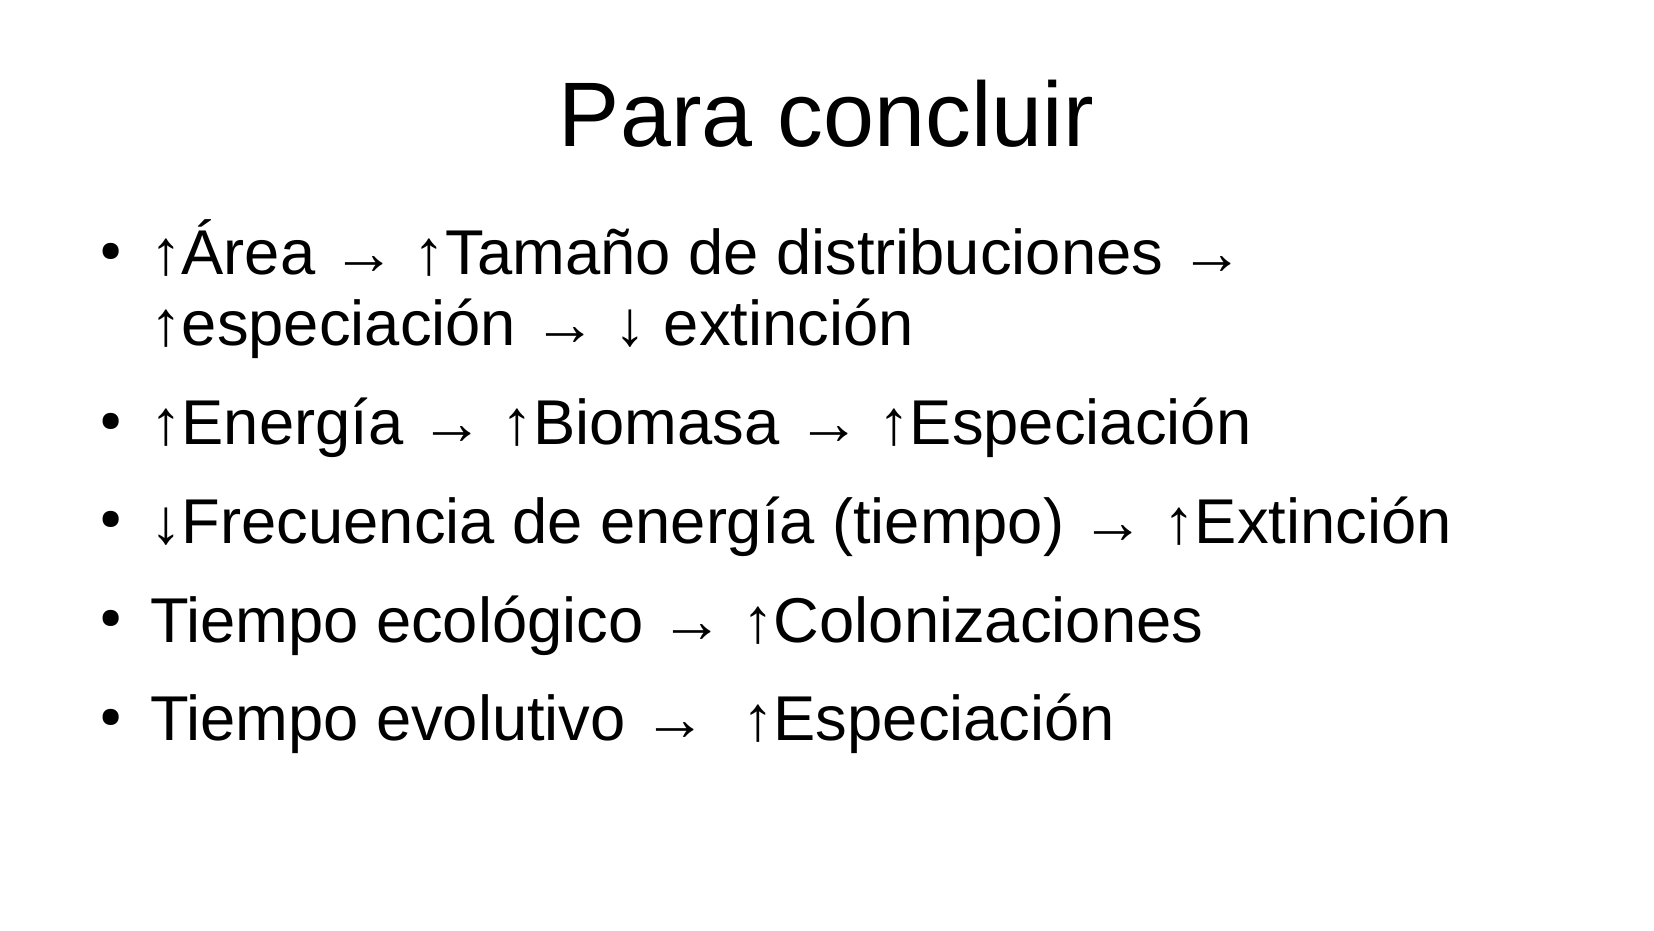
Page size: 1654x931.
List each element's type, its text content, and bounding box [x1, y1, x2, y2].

title Para concluir [82, 37, 1571, 193]
list ↑Área → ↑Tamaño de distribuciones → ↑especiación → ↓ extinción ↑Energía → ↑Biomasa → ↑Especiación ↓Frecuencia de energía (tiempo) → ↑Extinción Tiempo ecológico → ↑Colonizaciones Tiempo evolutivo → ↑Especiación [82, 217, 1571, 758]
